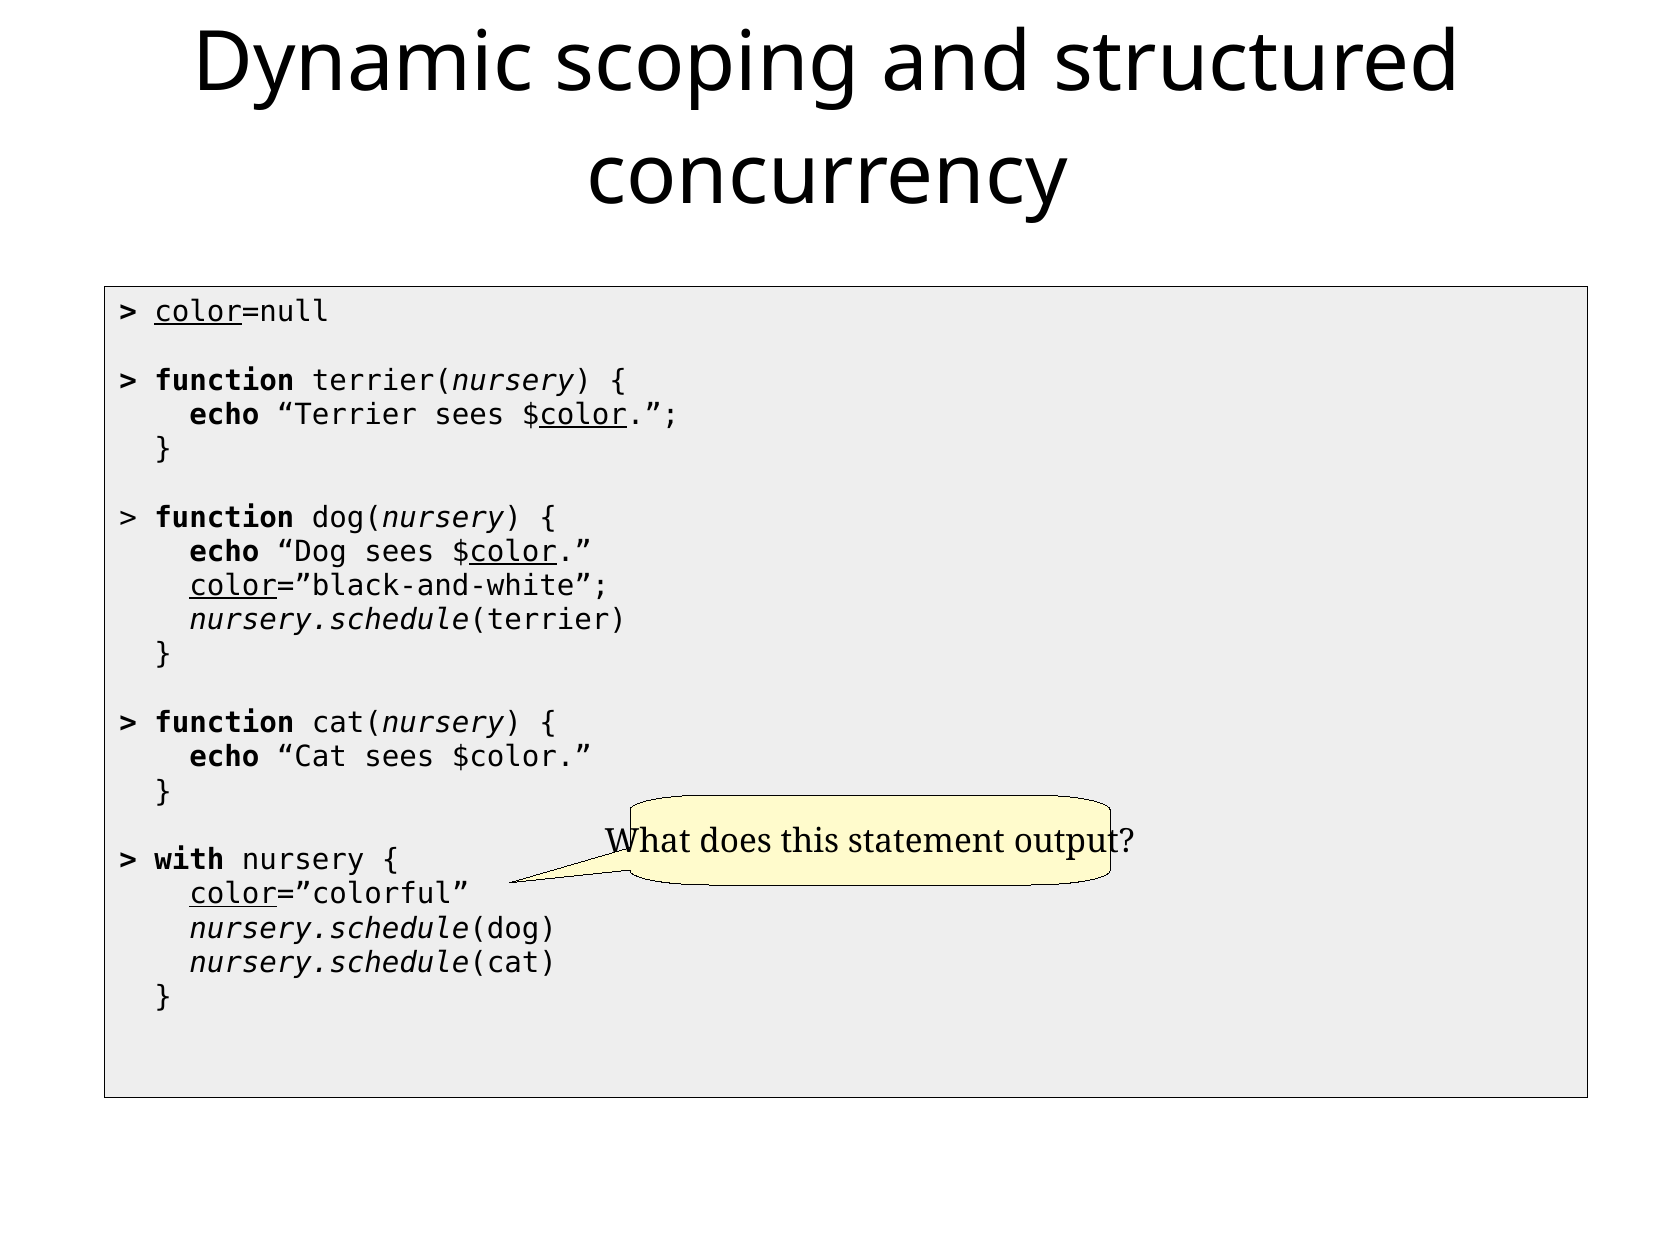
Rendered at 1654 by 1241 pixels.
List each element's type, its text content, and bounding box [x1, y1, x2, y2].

text_box What does this statement output? [509, 795, 1111, 886]
title Dynamic scoping and structured concurrency [83, 49, 1572, 181]
text_box > color=null > function terrier(nursery) { echo “Terrier sees $color.”; } > function dog(nursery) { echo “Dog sees $color.” color=”black-and-white”; nursery.schedule(terrier) } > function cat(nursery) { echo “Cat sees $color.” } > with nursery { color=”colorful” nursery.schedule(dog) nursery.schedule(cat) } [104, 286, 1588, 1098]
